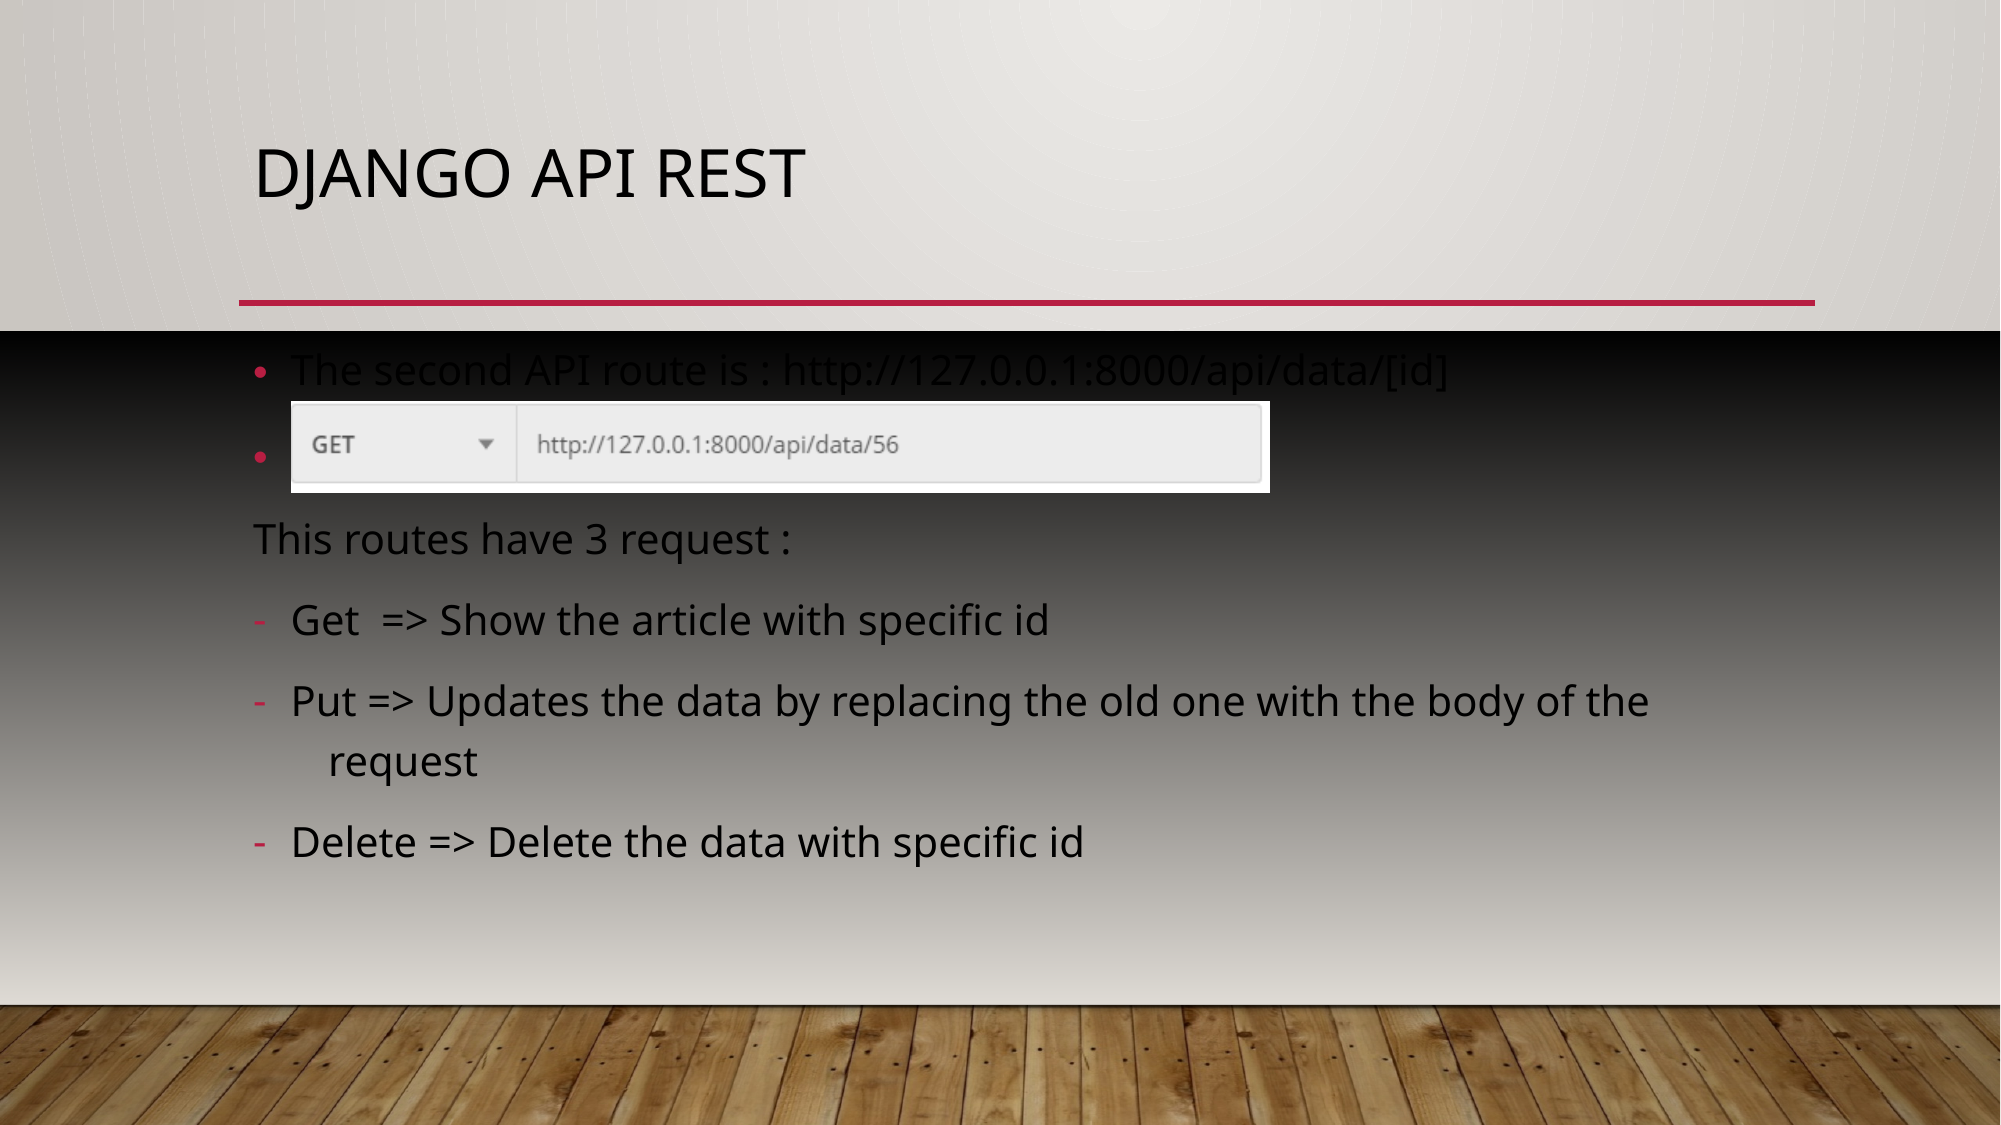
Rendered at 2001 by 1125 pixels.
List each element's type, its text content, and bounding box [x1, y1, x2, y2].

title Django Api rest [238, 131, 1814, 305]
list The second API route is : http://127.0.0.1:8000/api/data/[id] This routes have 3 request : Get => Show the article with specific id Put => Updates the data by replacing the old one with the body of the request Delete => Delete the data with specific id [238, 325, 1814, 978]
picture [291, 401, 1270, 493]
